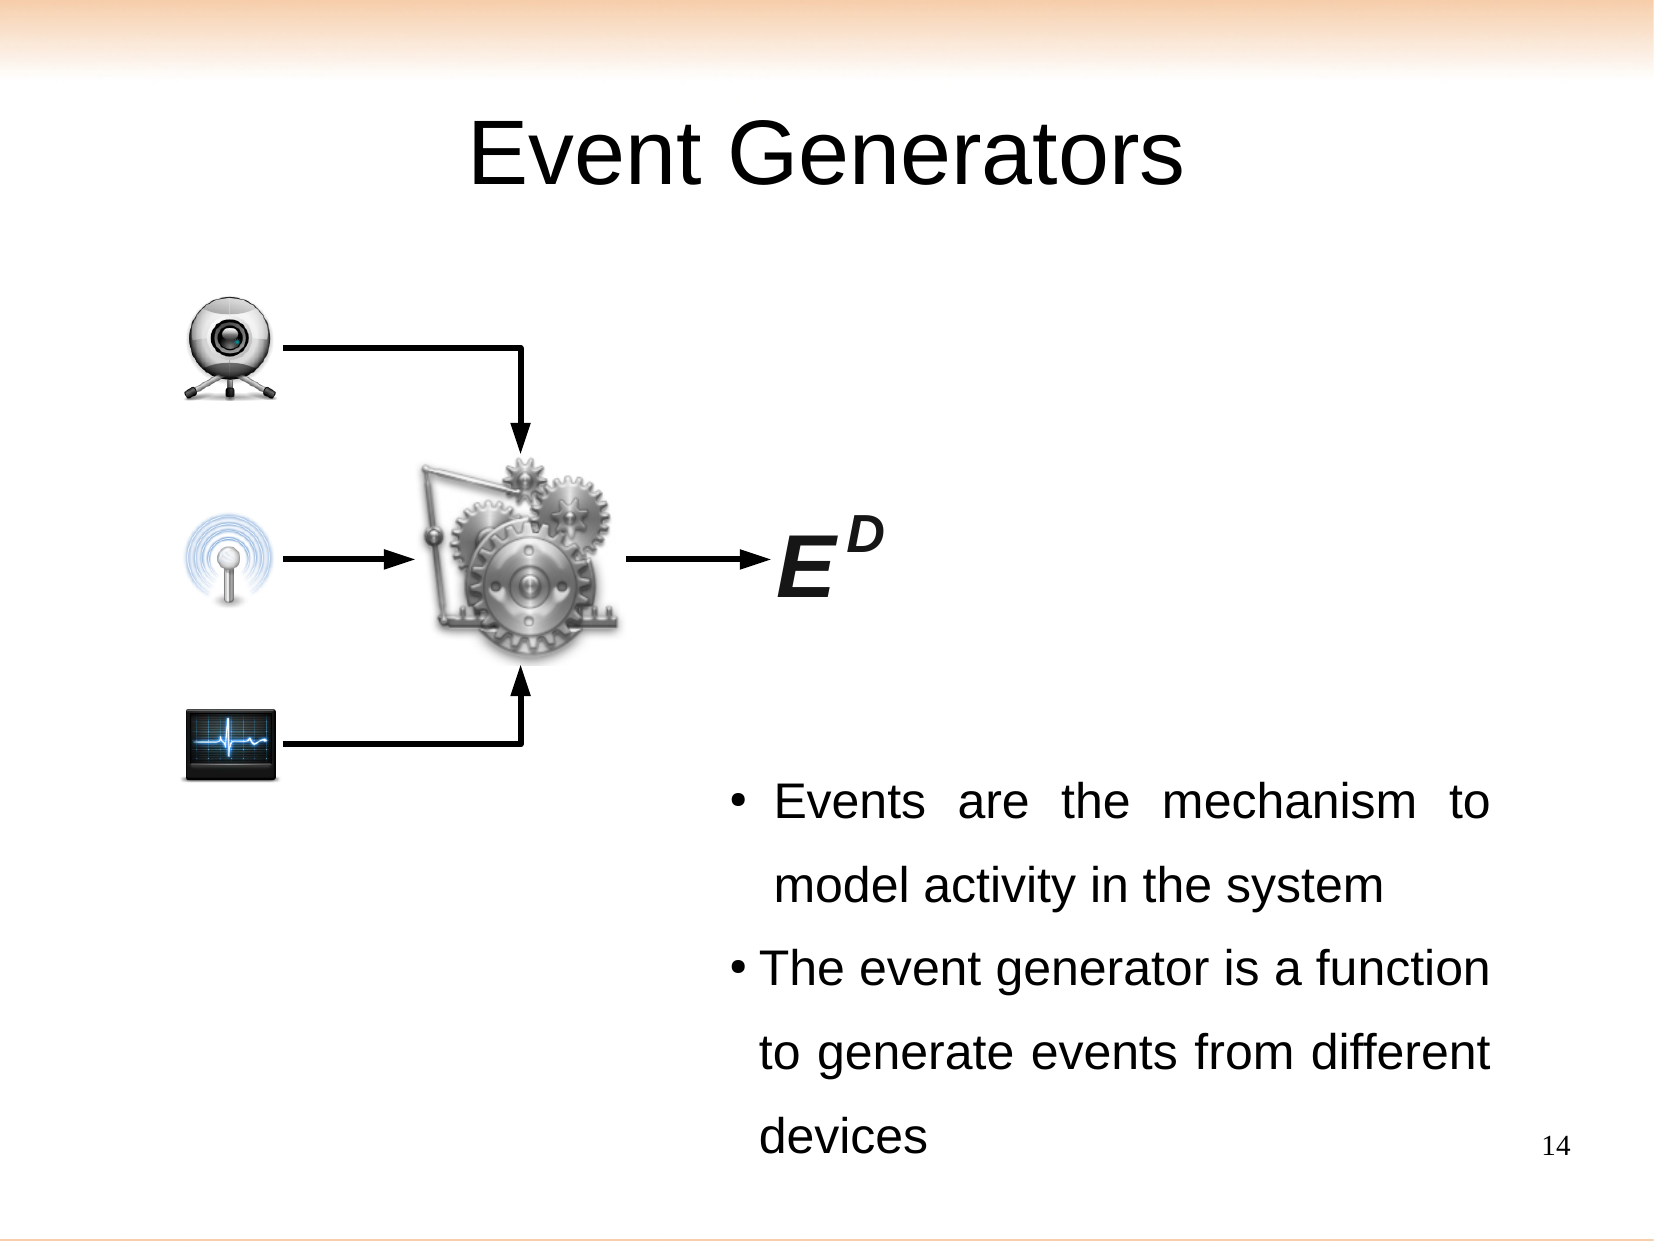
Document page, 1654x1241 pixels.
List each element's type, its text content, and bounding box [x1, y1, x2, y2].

title Event Generators [82, 49, 1571, 257]
picture [0, 0, 1654, 1241]
chart [770, 503, 891, 616]
text_box Events are the mechanism to model activity in the system The event generator is a function to generate events from different devices [708, 738, 1506, 1144]
